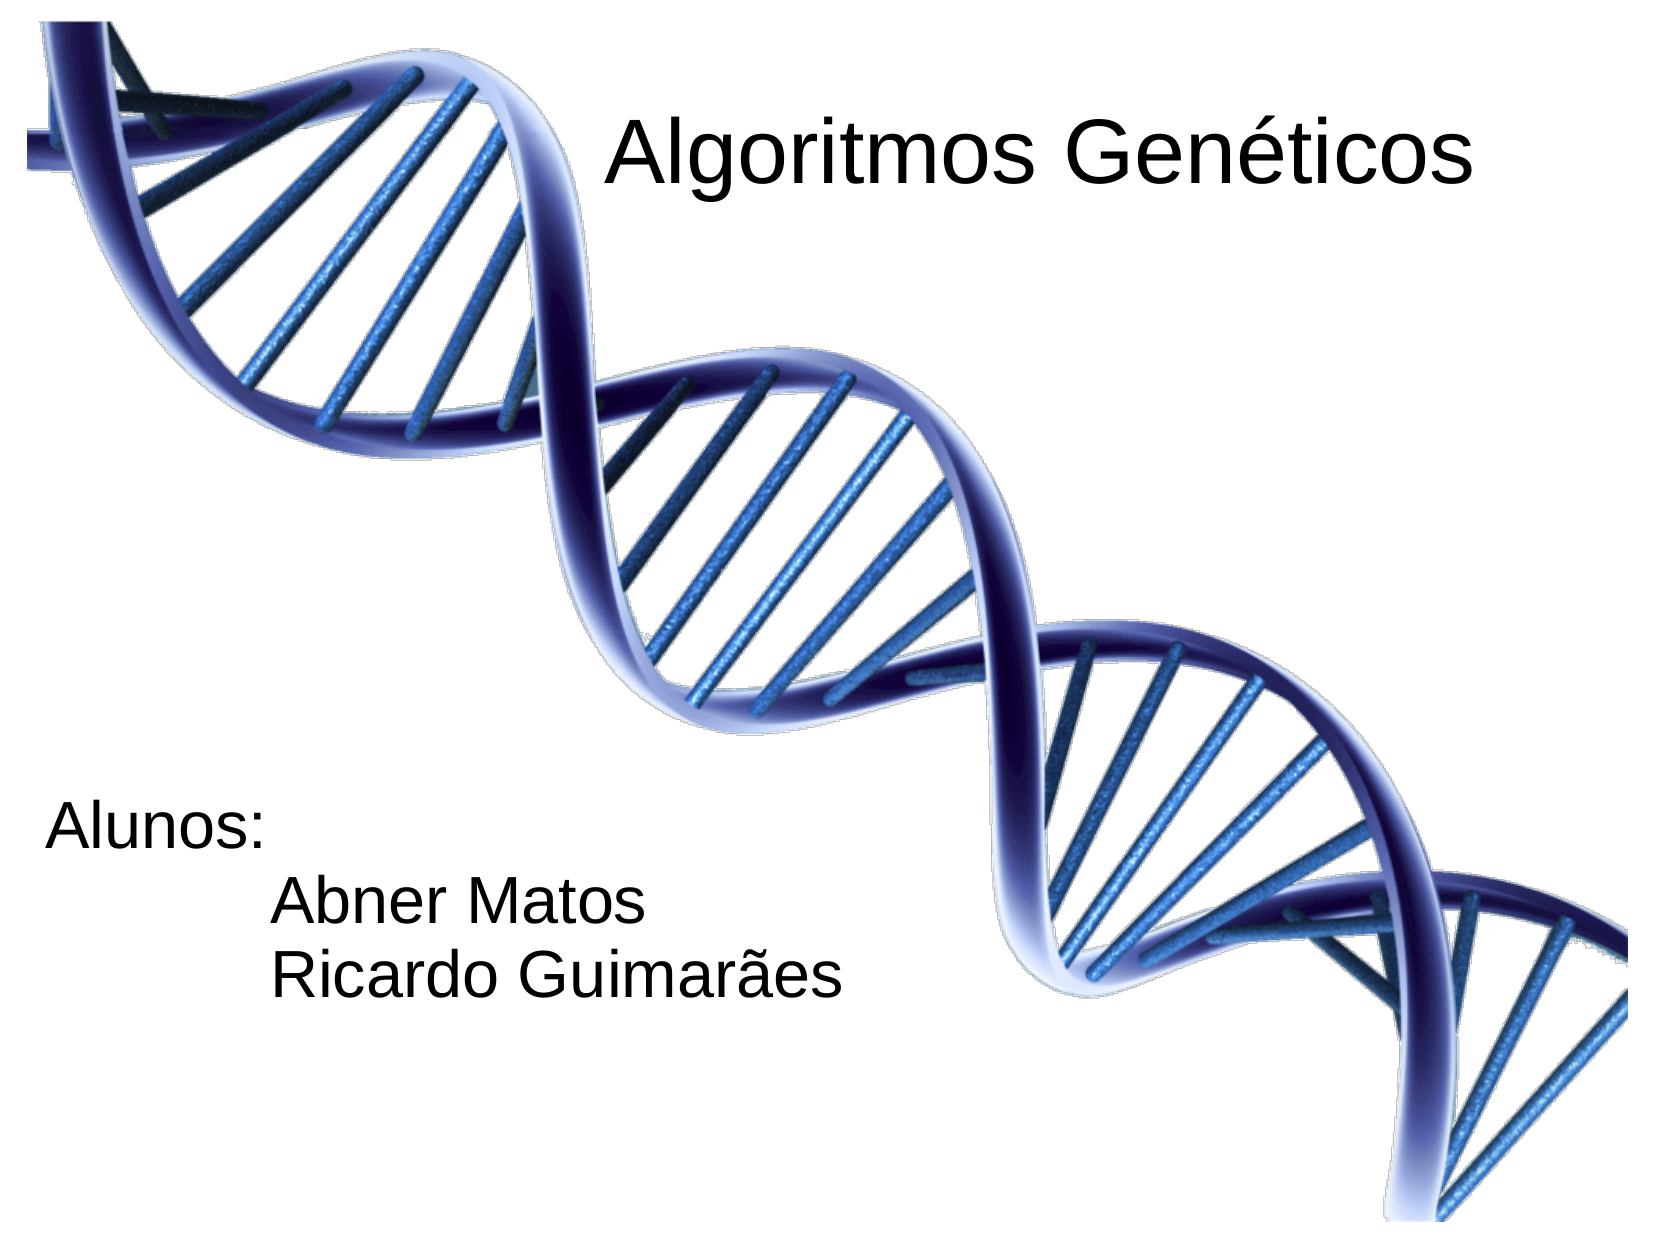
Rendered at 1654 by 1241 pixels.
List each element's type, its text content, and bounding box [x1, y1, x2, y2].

title Algoritmos Genéticos [296, 47, 1654, 256]
subtitle Alunos: Abner Matos Ricardo Guimarães [45, 645, 1006, 1156]
picture [27, 21, 1628, 1222]
